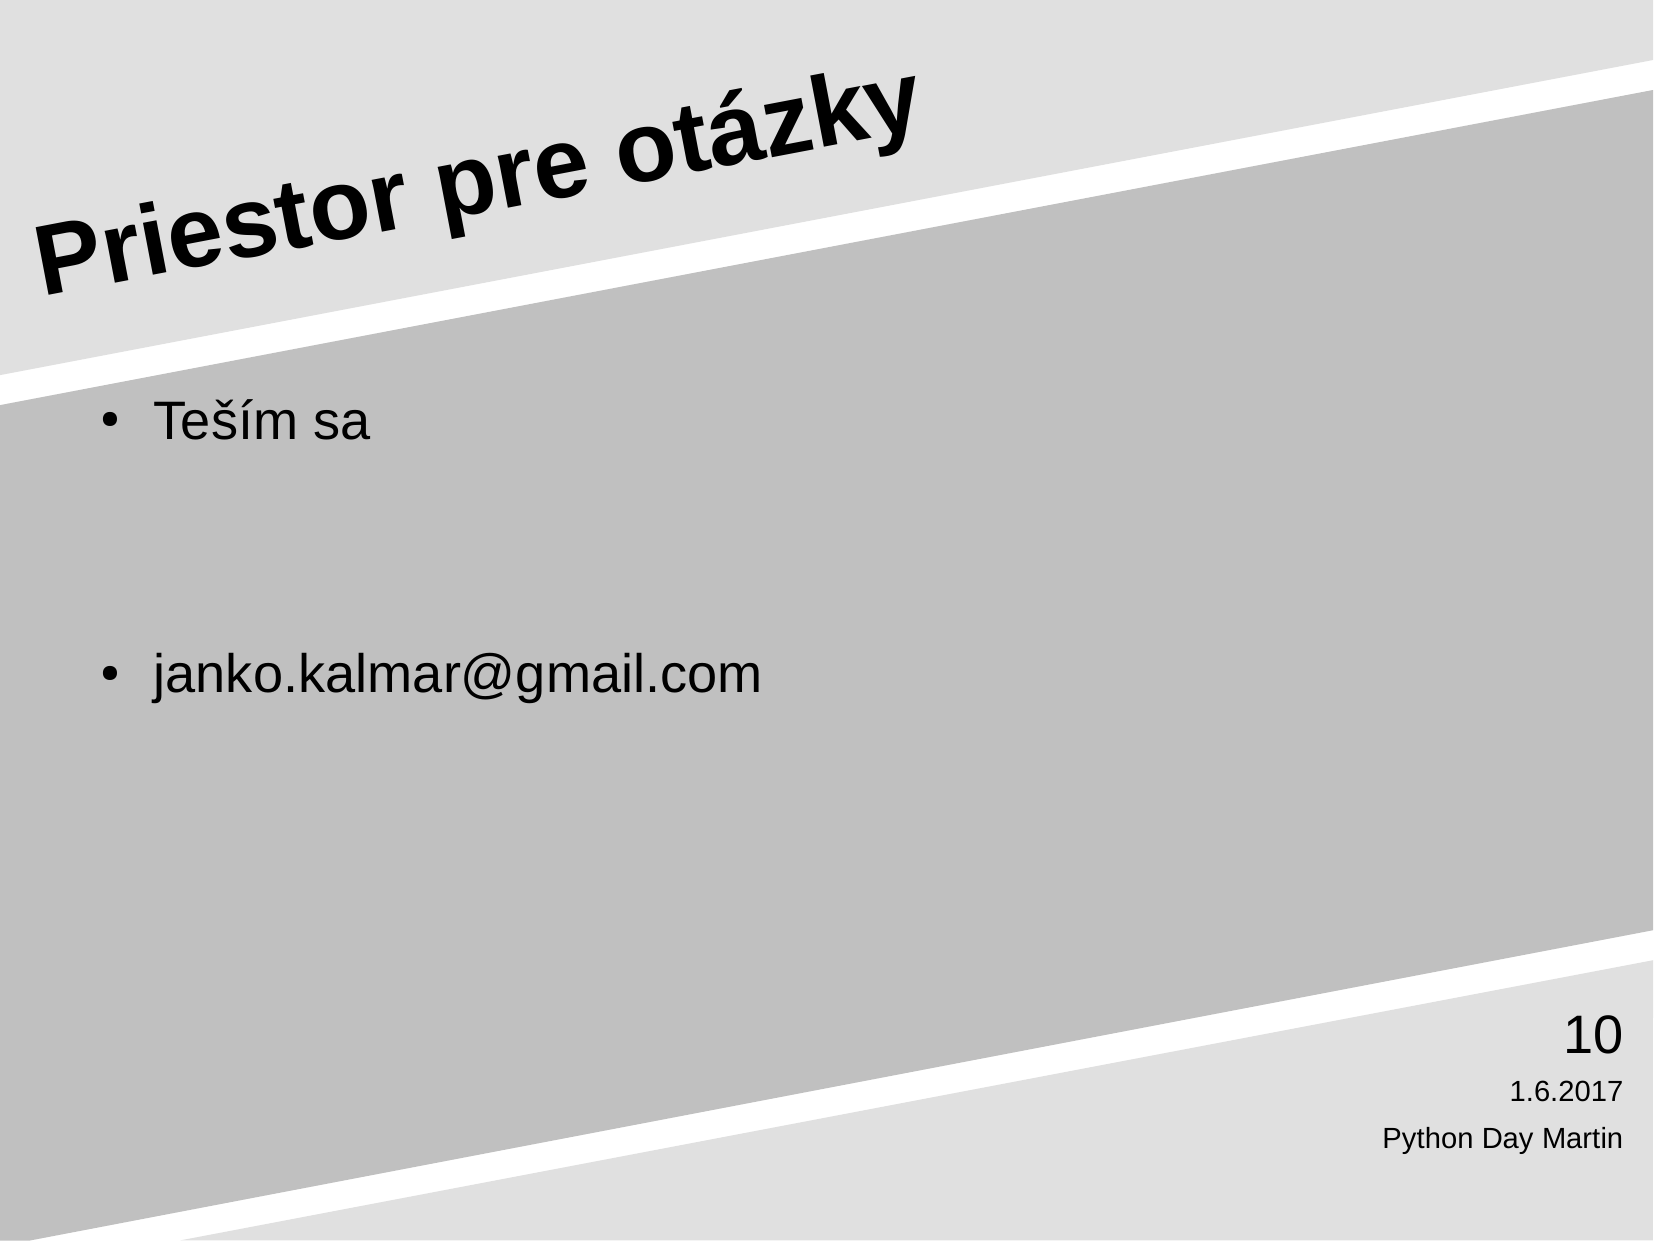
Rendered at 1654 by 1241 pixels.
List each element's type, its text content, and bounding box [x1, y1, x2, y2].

list Teším sa janko.kalmar@gmail.com [82, 390, 1538, 1036]
title Priestor pre otázky [17, 0, 1518, 365]
